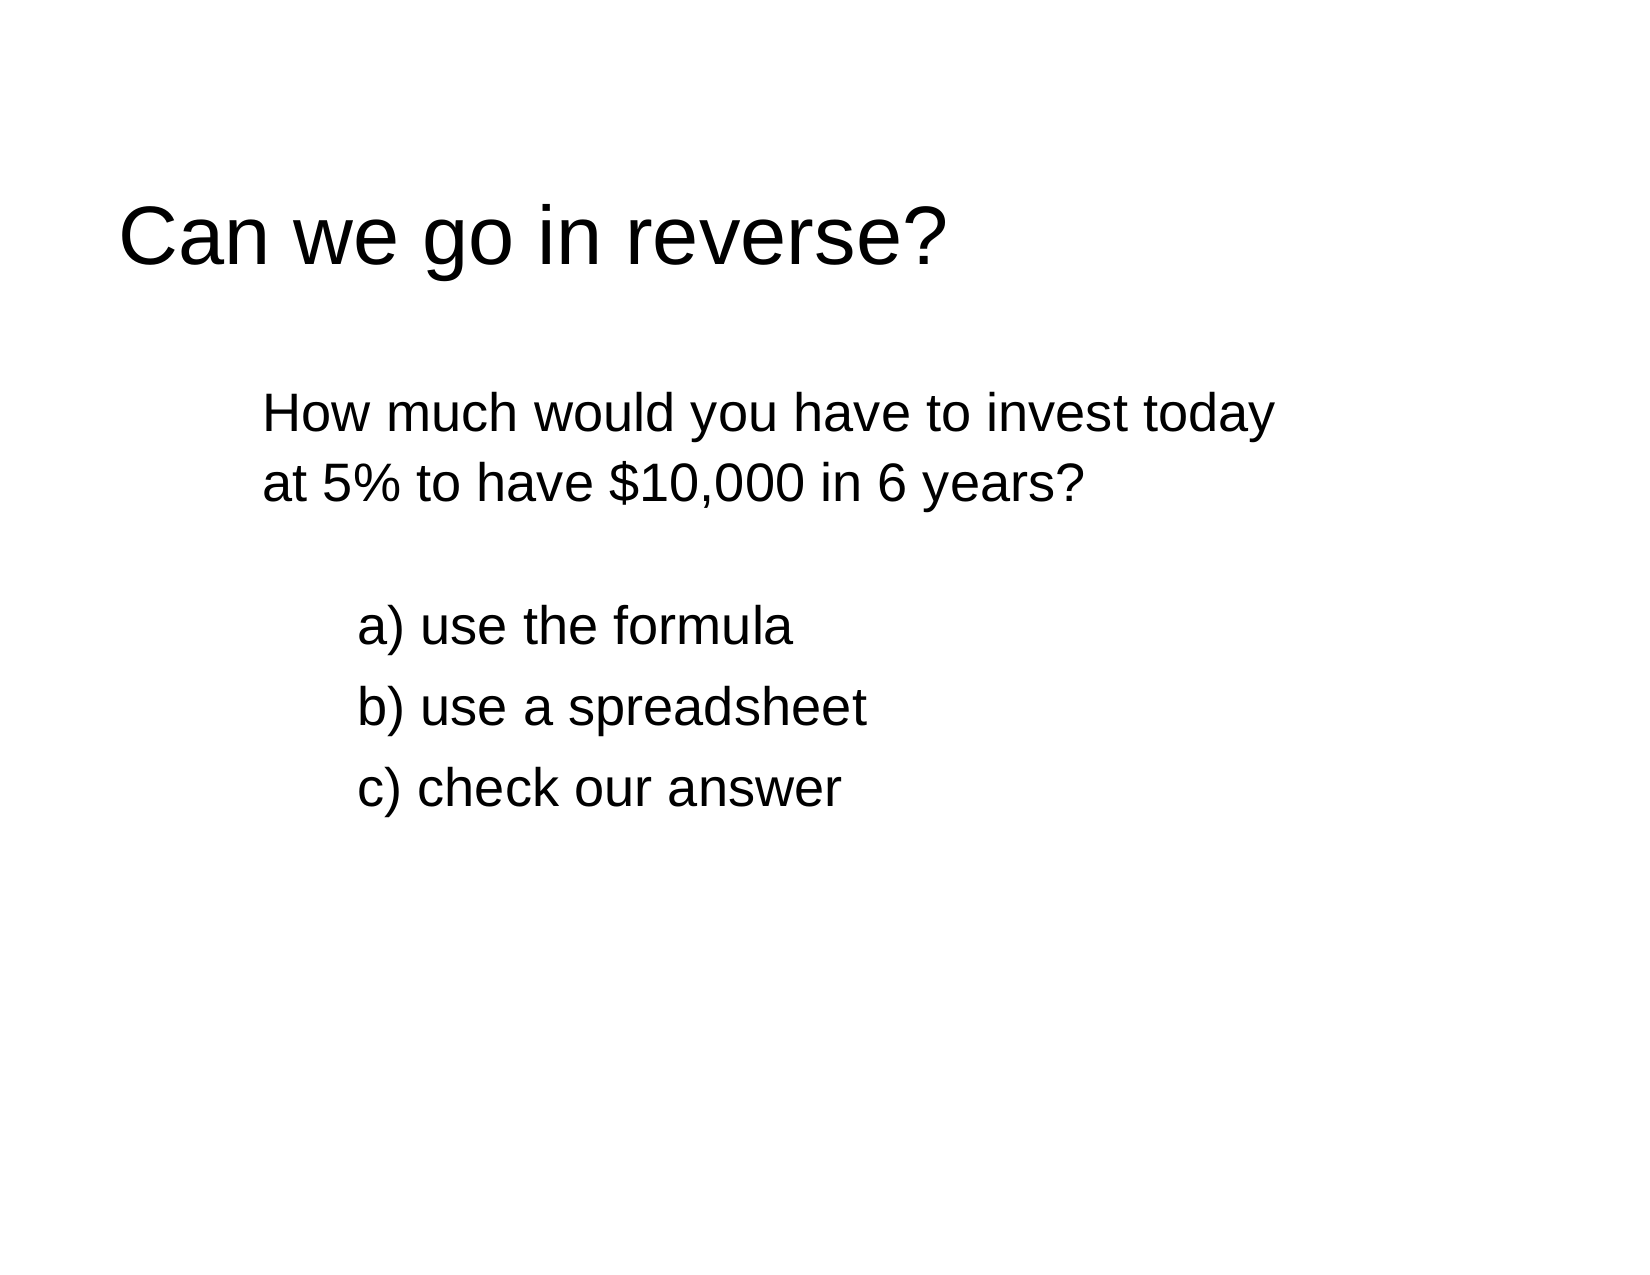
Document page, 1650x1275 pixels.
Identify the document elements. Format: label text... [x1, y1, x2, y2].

subtitle Can we go in reverse? [118, 188, 1281, 343]
text_box a) use the formula b) use a spreadsheet c) check our answer [342, 578, 1418, 826]
text_box How much would you have to invest today at 5% to have $10,000 in 6 years? [248, 366, 1323, 567]
